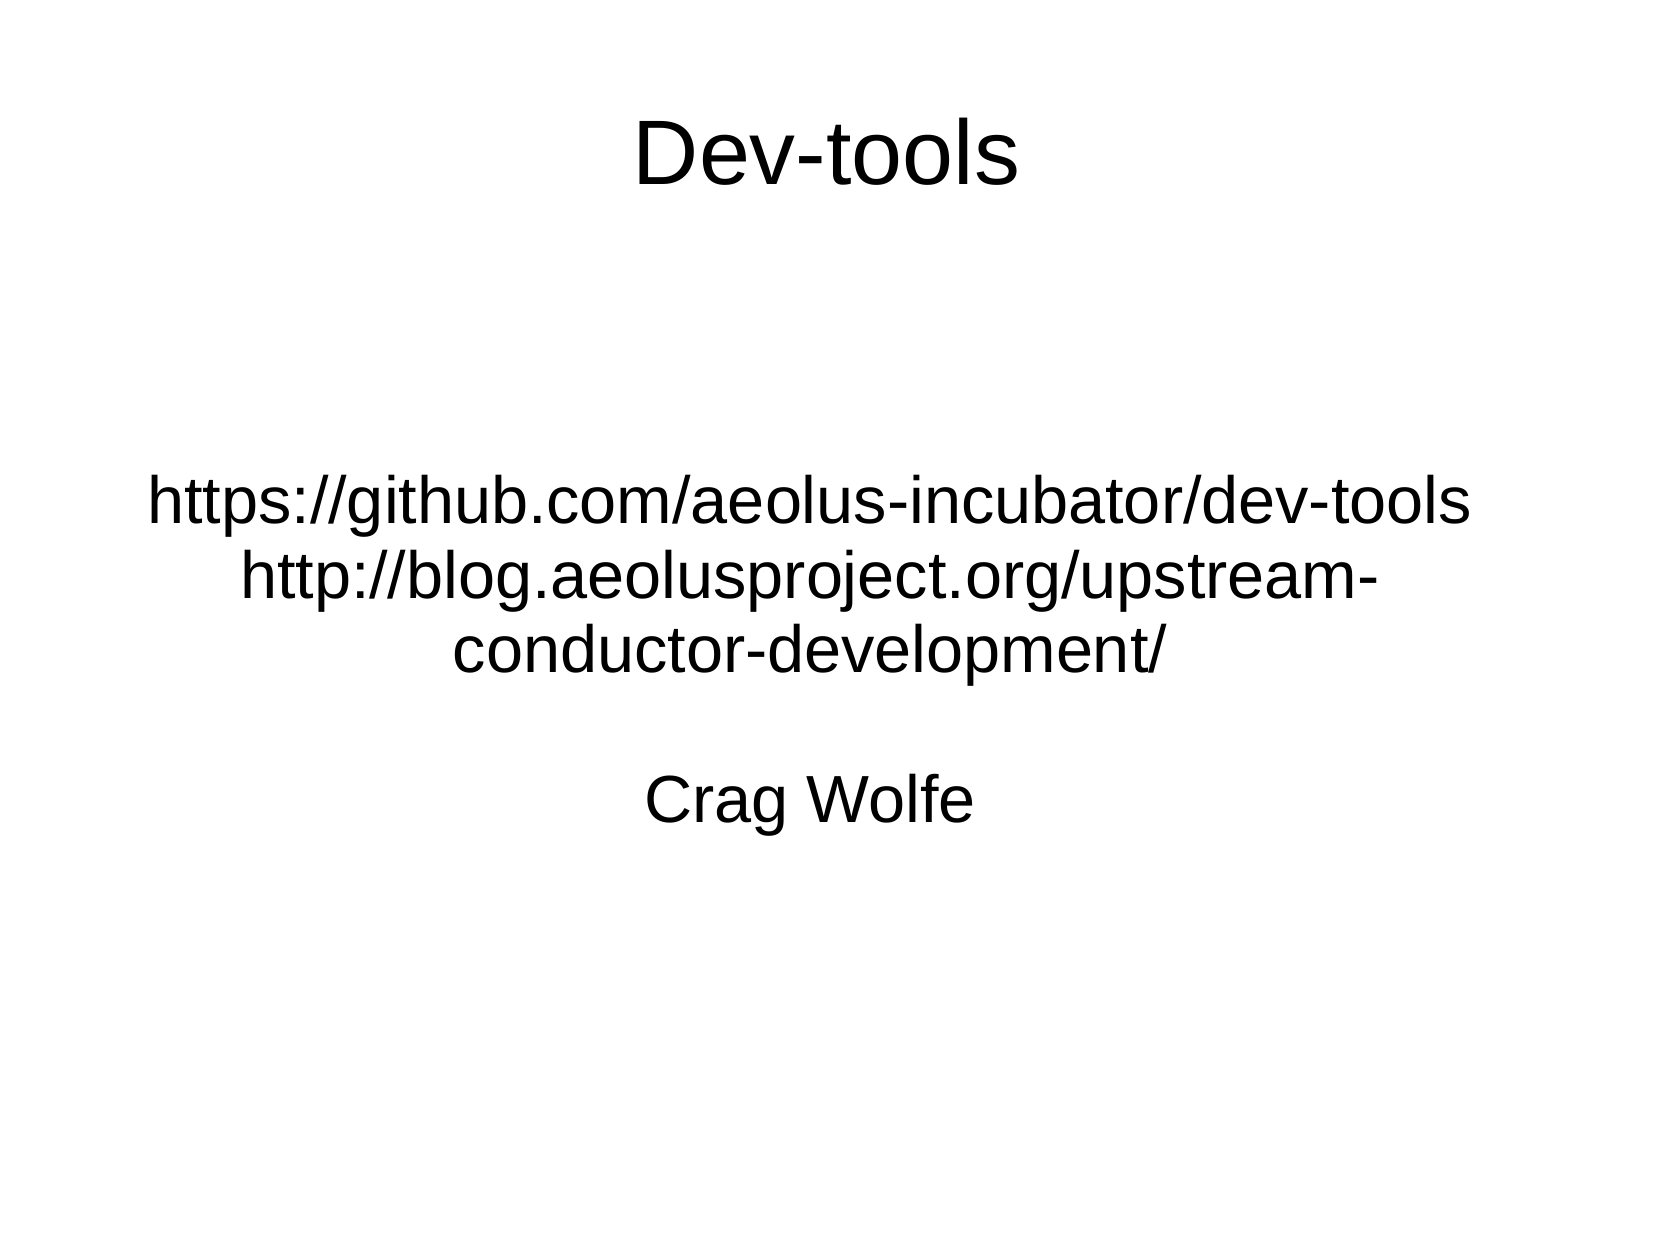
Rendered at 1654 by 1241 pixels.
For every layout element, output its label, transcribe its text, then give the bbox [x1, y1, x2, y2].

title Dev-tools [82, 49, 1571, 257]
subtitle https://github.com/aeolus-incubator/dev-tools http://blog.aeolusproject.org/upstream-conductor-development/ Crag Wolfe [82, 290, 1538, 1010]
